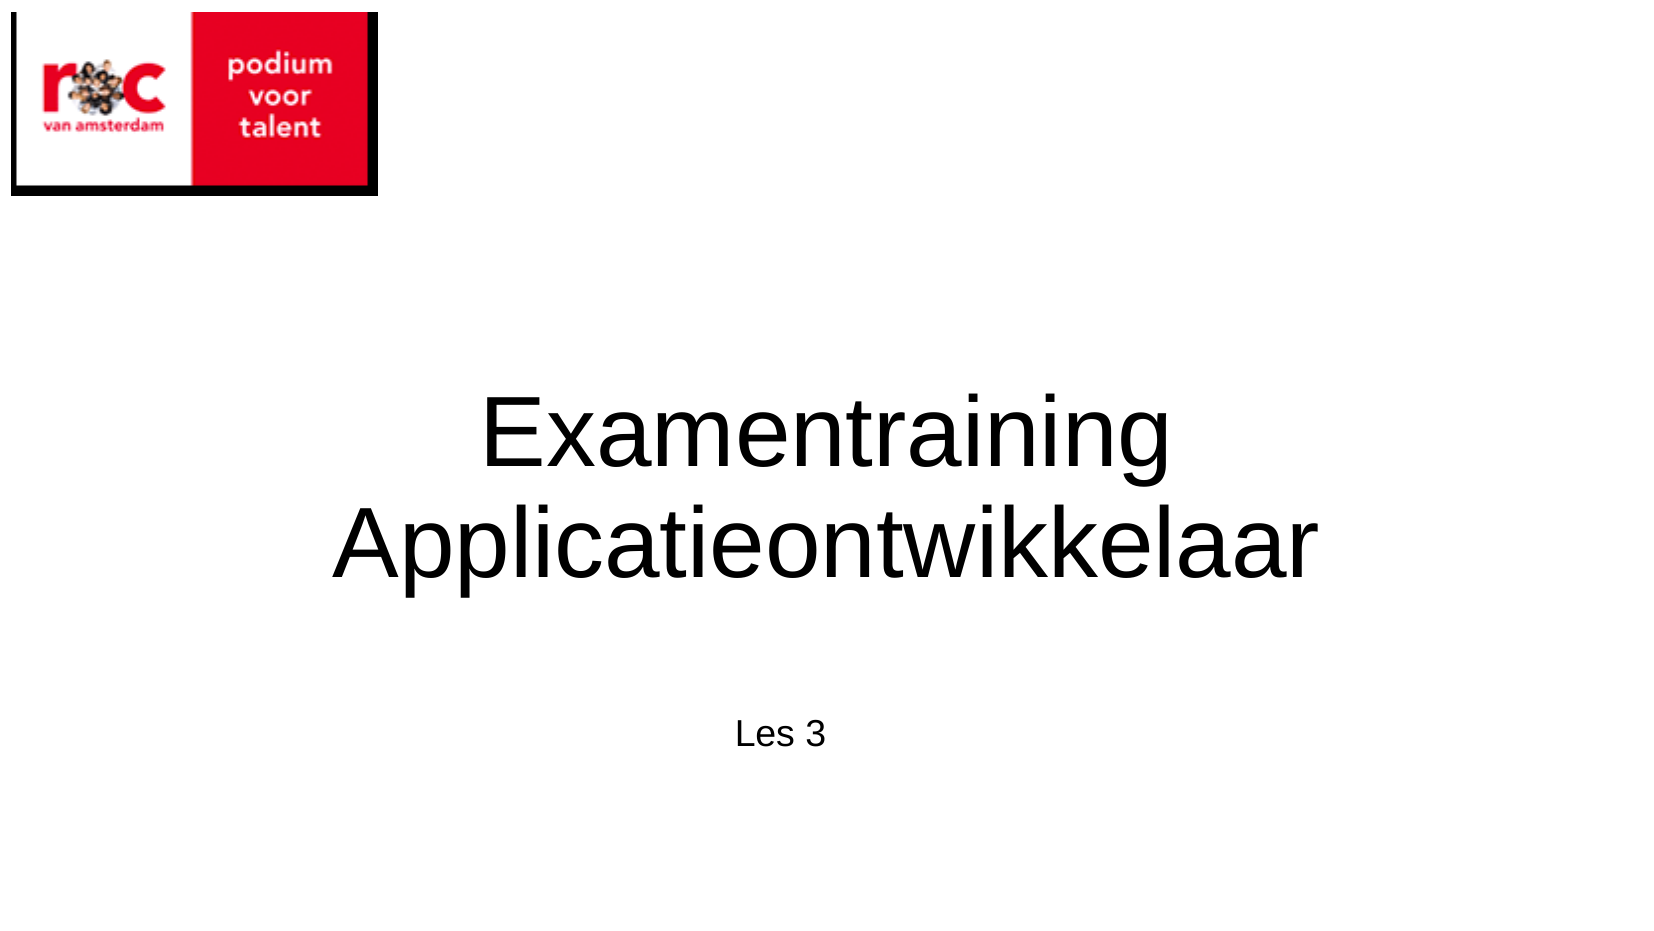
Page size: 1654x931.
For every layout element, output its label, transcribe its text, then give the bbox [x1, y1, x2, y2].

subtitle Examentraining Applicatieontwikkelaar [82, 217, 1571, 758]
text_box Les 3 [720, 705, 871, 762]
picture [11, 12, 378, 196]
